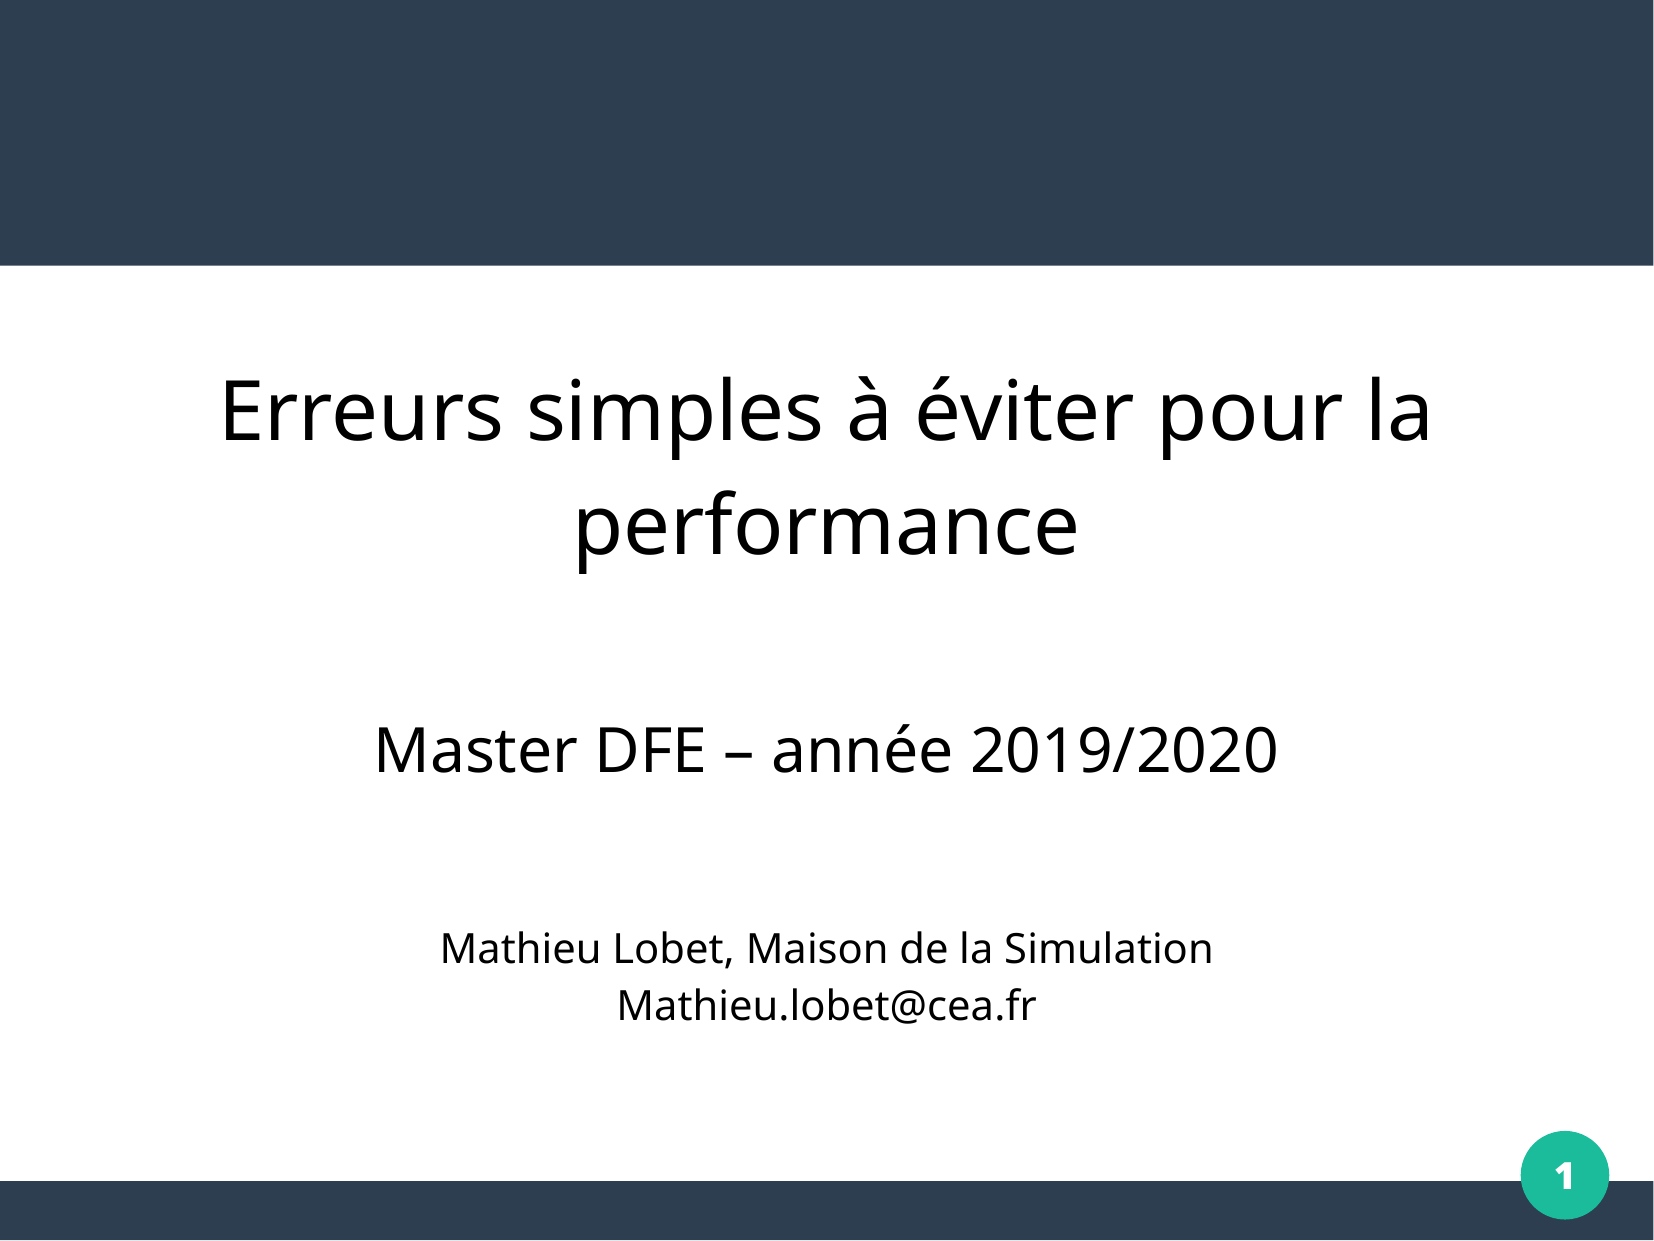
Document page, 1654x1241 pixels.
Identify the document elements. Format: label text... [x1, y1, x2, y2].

text_box Mathieu Lobet, Maison de la Simulation Mathieu.lobet@cea.fr [70, 911, 1583, 1040]
text_box Master DFE – année 2019/2020 [70, 698, 1583, 804]
text_box Erreurs simples à éviter pour la performance [70, 344, 1583, 585]
